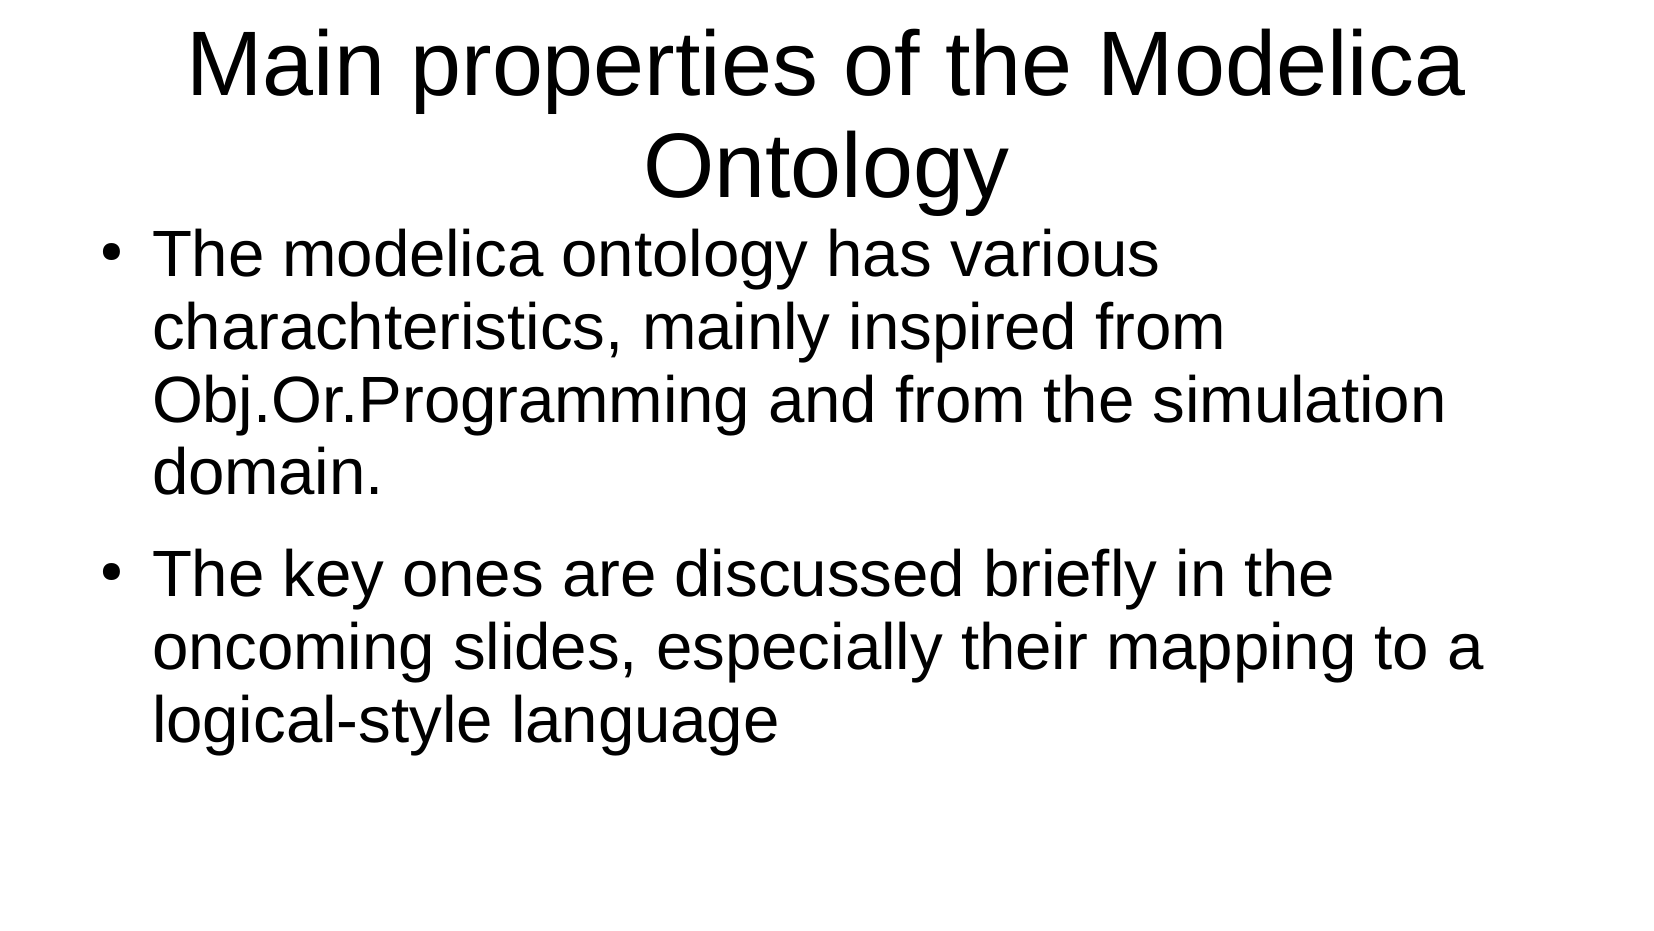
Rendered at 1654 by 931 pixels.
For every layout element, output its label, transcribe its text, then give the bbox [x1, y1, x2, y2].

title Main properties of the Modelica Ontology [82, 12, 1571, 217]
list The modelica ontology has various charachteristics, mainly inspired from Obj.Or.Programming and from the simulation domain. The key ones are discussed briefly in the oncoming slides, especially their mapping to a logical-style language [82, 217, 1571, 758]
